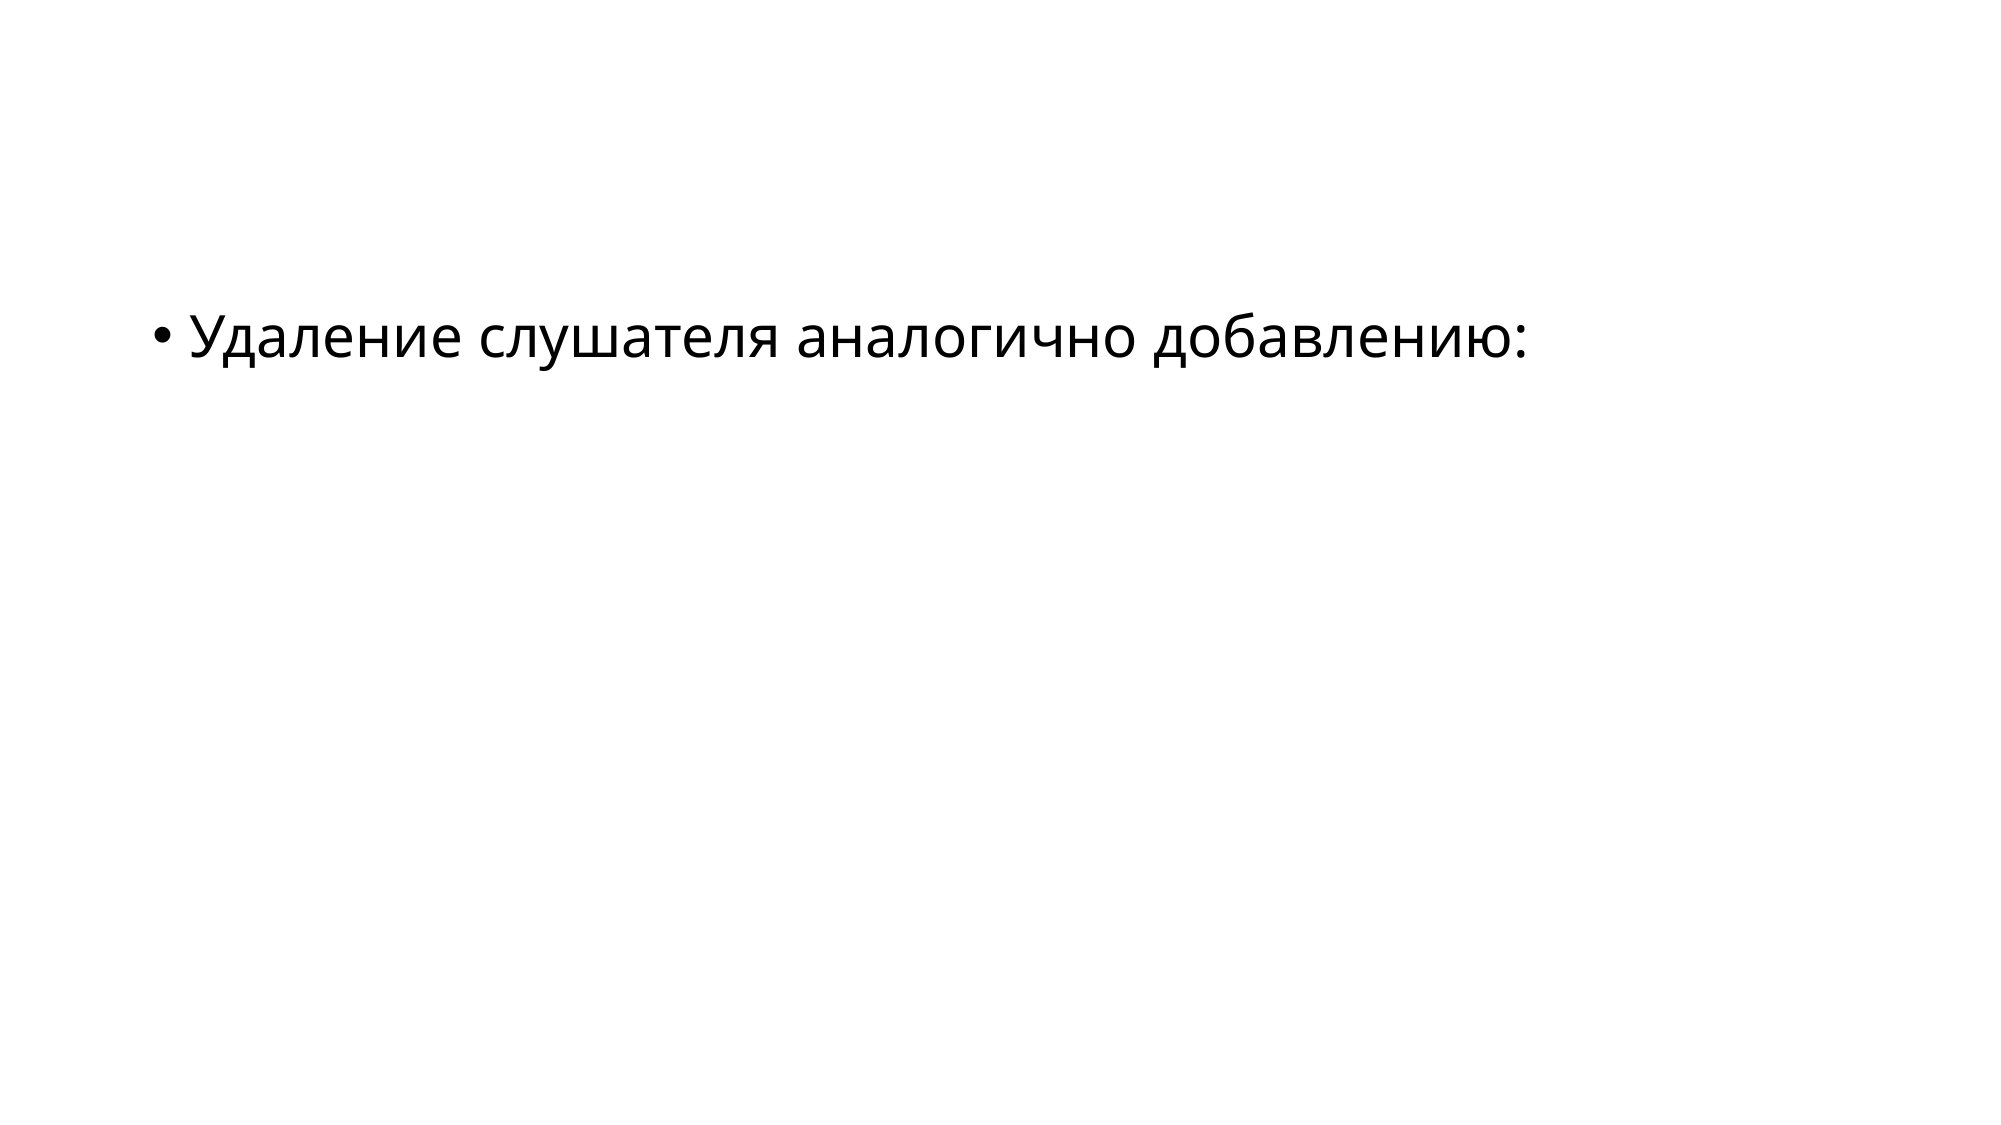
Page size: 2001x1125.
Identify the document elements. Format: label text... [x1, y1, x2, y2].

list Удаление слушателя аналогично добавлению: [137, 299, 1863, 1014]
